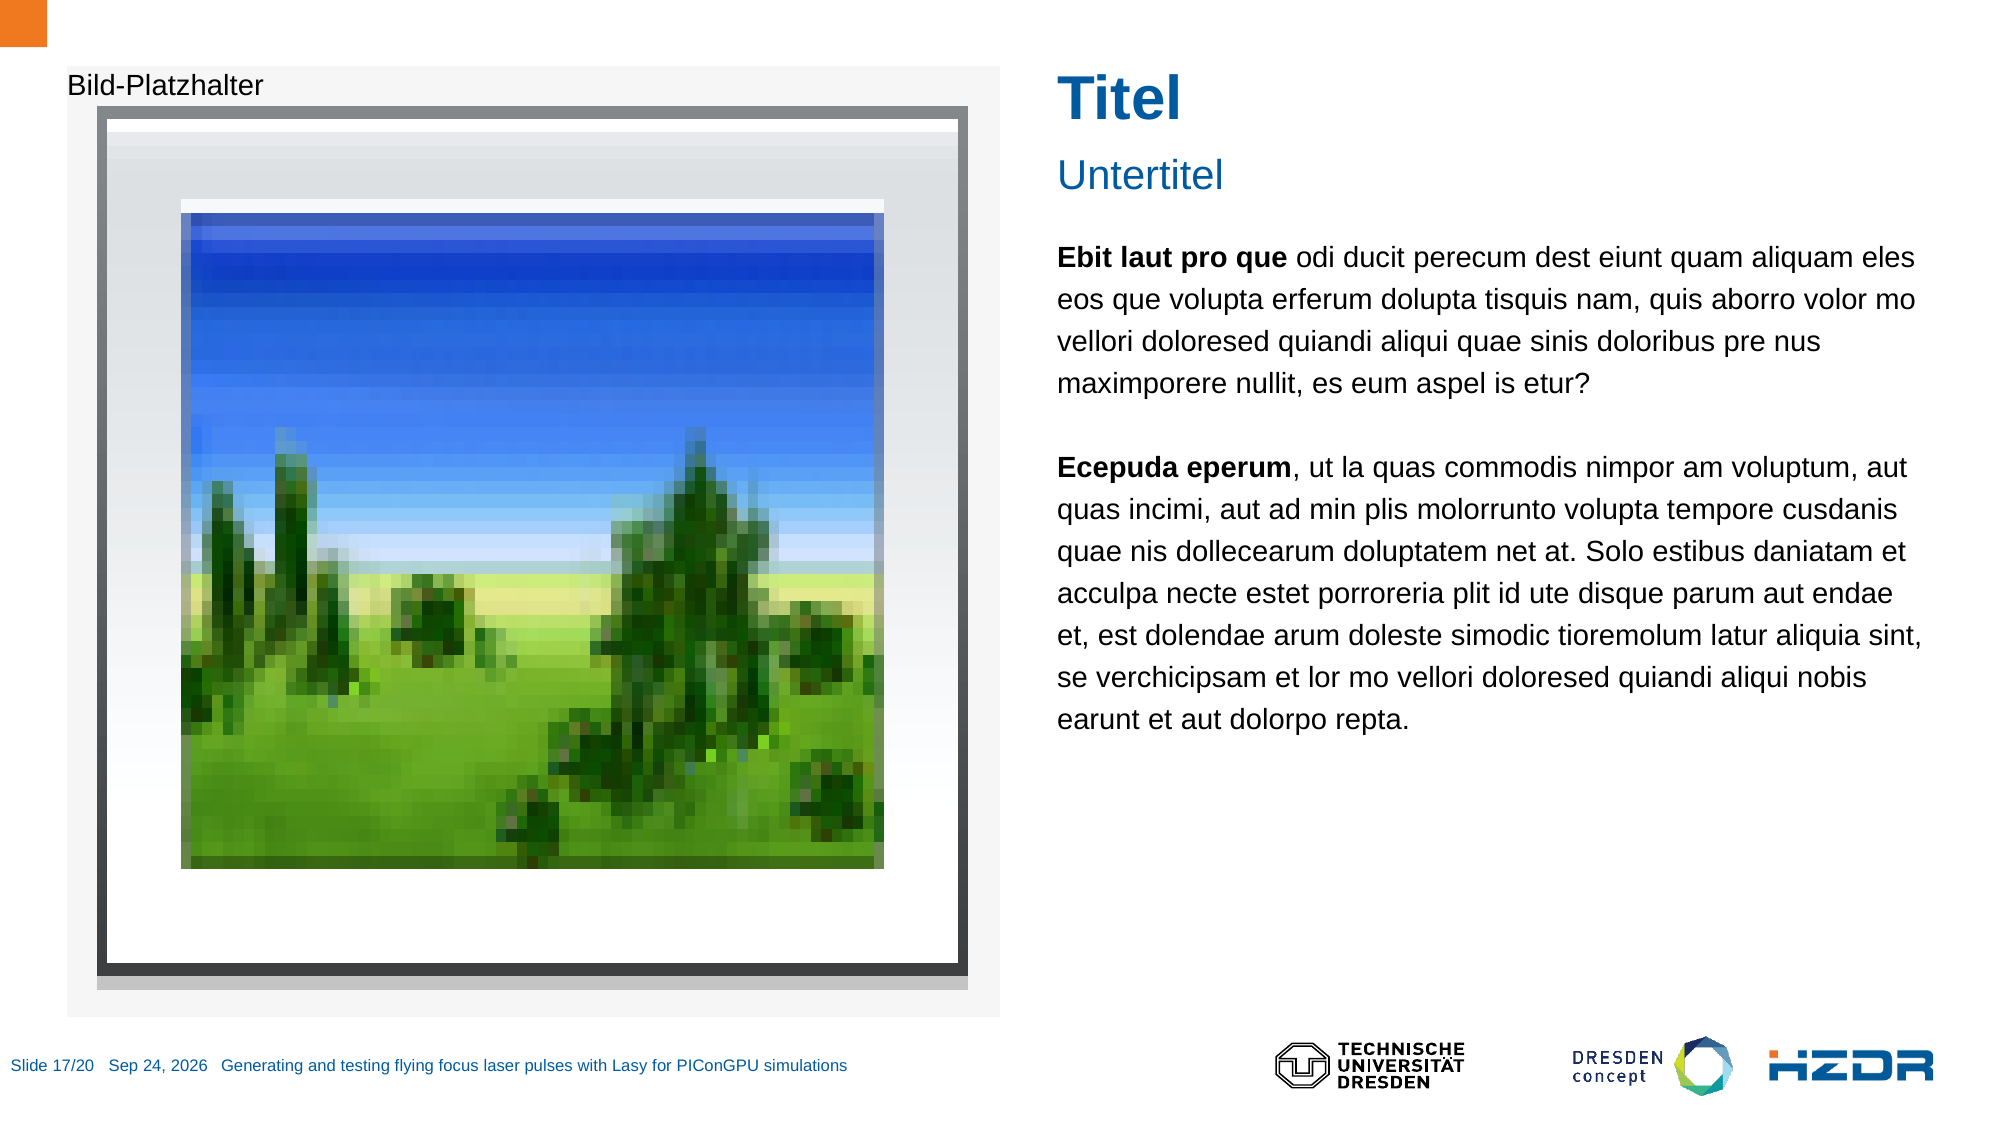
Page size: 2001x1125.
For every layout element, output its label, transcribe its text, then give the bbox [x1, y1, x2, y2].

slide_number Slide <number>/20 [6, 1034, 95, 1095]
picture [66, 66, 1000, 1017]
picture [1275, 1042, 1465, 1089]
list Ebit laut pro que odi ducit perecum dest eiunt quam aliquam eles eos que volupta erferum dolupta tisquis nam, quis aborro volor mo vellori doloresed quiandi aliqui quae sinis doloribus pre nus maximporere nullit, es eum aspel is etur? Ecepuda eperum, ut la quas commodis nimpor am voluptum, aut quas incimi, aut ad min plis molorrunto volupta tempore cusdanis quae nis dollecearum doluptatem net at. Solo estibus daniatam et acculpa necte estet porroreria plit id ute disque parum aut endae et, est dolendae arum doleste simodic tioremolum latur aliquia sint, se verchicipsam et lor mo vellori doloresed quiandi aliqui nobis earunt et aut dolorpo repta. [1057, 231, 1934, 1014]
title Titel [1057, 66, 1934, 134]
picture [1768, 1049, 1934, 1081]
picture [1573, 1036, 1733, 1096]
footer Generating and testing flying focus laser pulses with Lasy for PIConGPU simulations [221, 1034, 965, 1095]
subtitle Untertitel [1057, 138, 1934, 190]
slide_number Jan 9, 2026 [107, 1034, 208, 1095]
